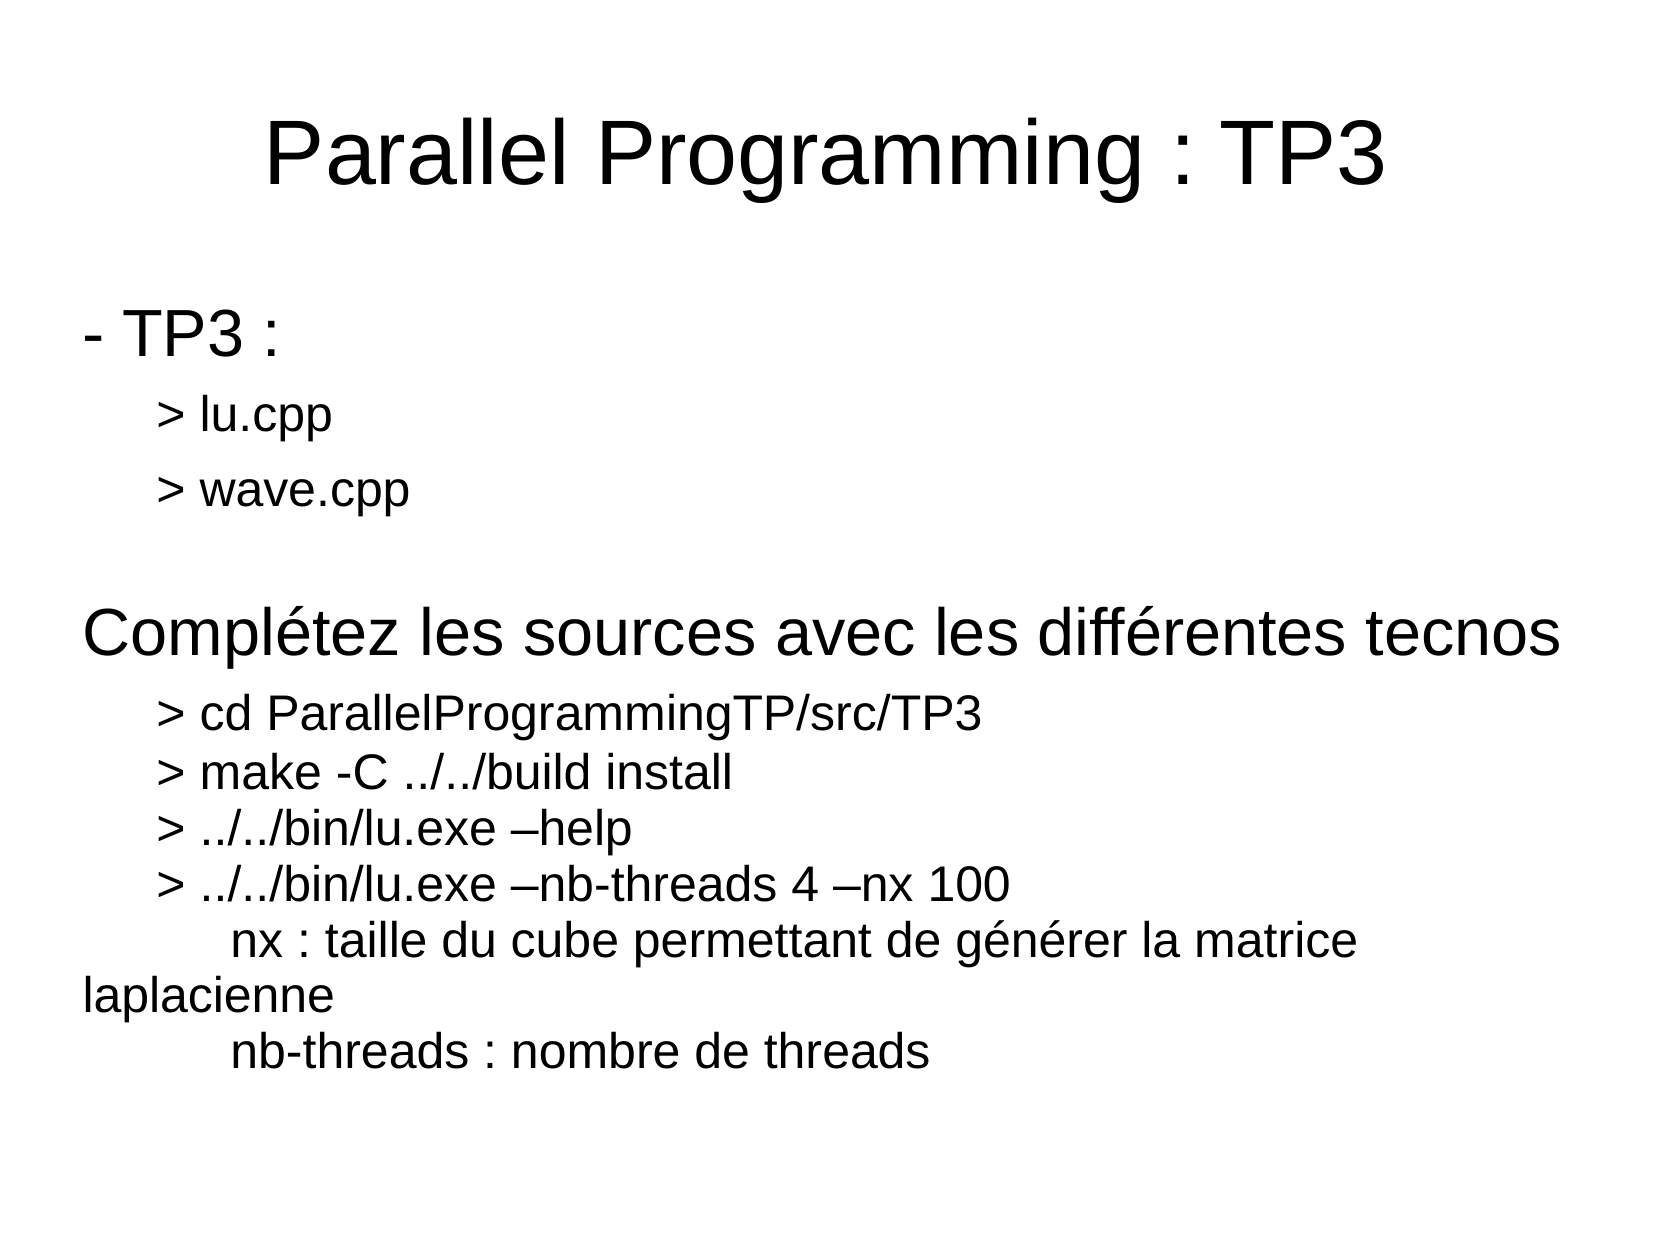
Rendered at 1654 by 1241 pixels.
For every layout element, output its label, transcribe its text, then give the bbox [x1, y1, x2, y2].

title Parallel Programming : TP3 [82, 49, 1571, 223]
subtitle - TP3 : > lu.cpp > wave.cpp Complétez les sources avec les différentes tecnos > cd ParallelProgrammingTP/src/TP3 > make -C ../../build install > ../../bin/lu.exe –help > ../../bin/lu.exe –nb-threads 4 –nx 100 nx : taille du cube permettant de générer la matrice laplacienne nb-threads : nombre de threads [82, 223, 1571, 1078]
